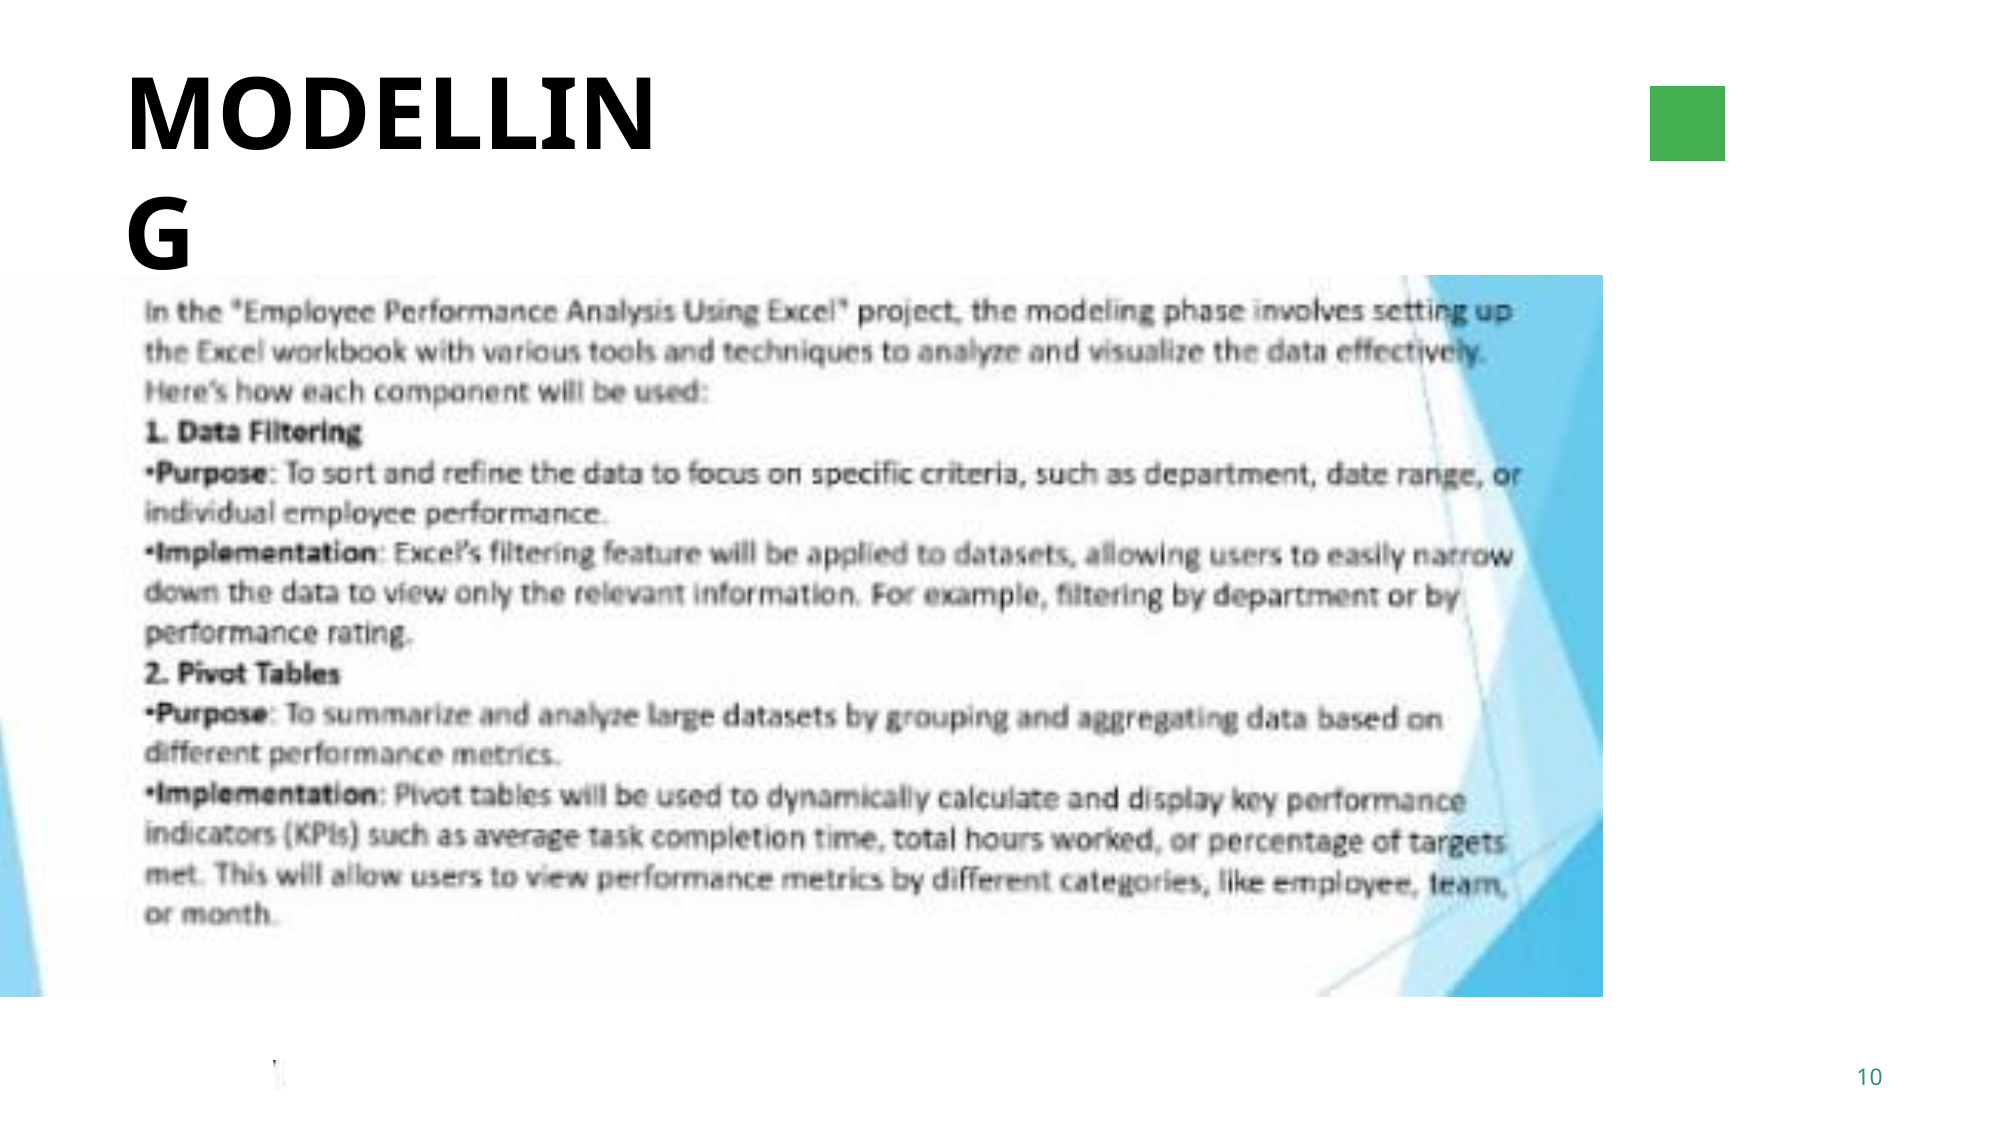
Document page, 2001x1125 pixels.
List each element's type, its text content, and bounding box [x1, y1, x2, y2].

text_box 10 [1849, 1061, 1888, 1094]
picture [0, 275, 1603, 997]
text_box [1650, 86, 1726, 162]
picture [273, 1060, 286, 1091]
text_box MODELLING [121, 47, 664, 173]
